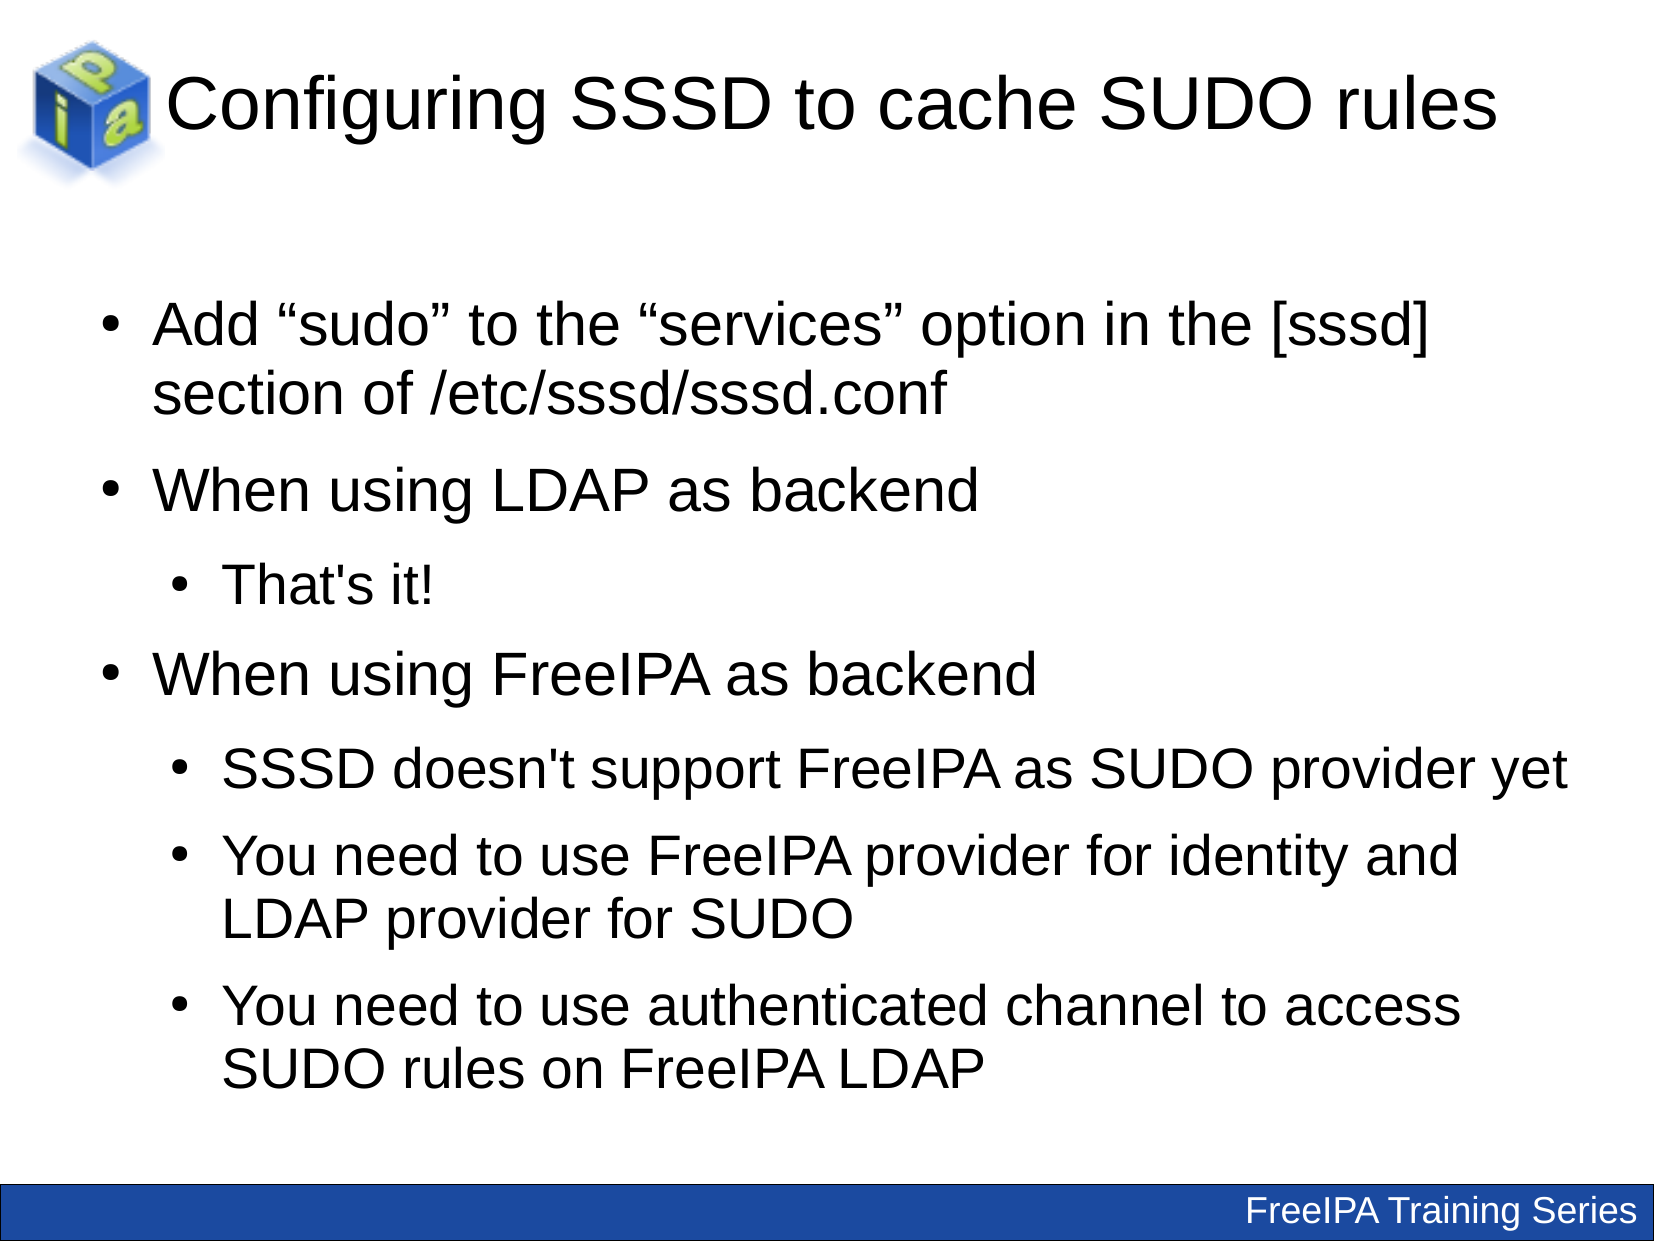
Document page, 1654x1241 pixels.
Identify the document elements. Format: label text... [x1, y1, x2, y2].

list Add “sudo” to the “services” option in the [sssd] section of /etc/sssd/sssd.conf When using LDAP as backend That's it! When using FreeIPA as backend SSSD doesn't support FreeIPA as SUDO provider yet You need to use FreeIPA provider for identity and LDAP provider for SUDO You need to use authenticated channel to access SUDO rules on FreeIPA LDAP [82, 290, 1571, 1160]
picture [17, 34, 165, 193]
title Configuring SSSD to cache SUDO rules [165, 0, 1654, 208]
